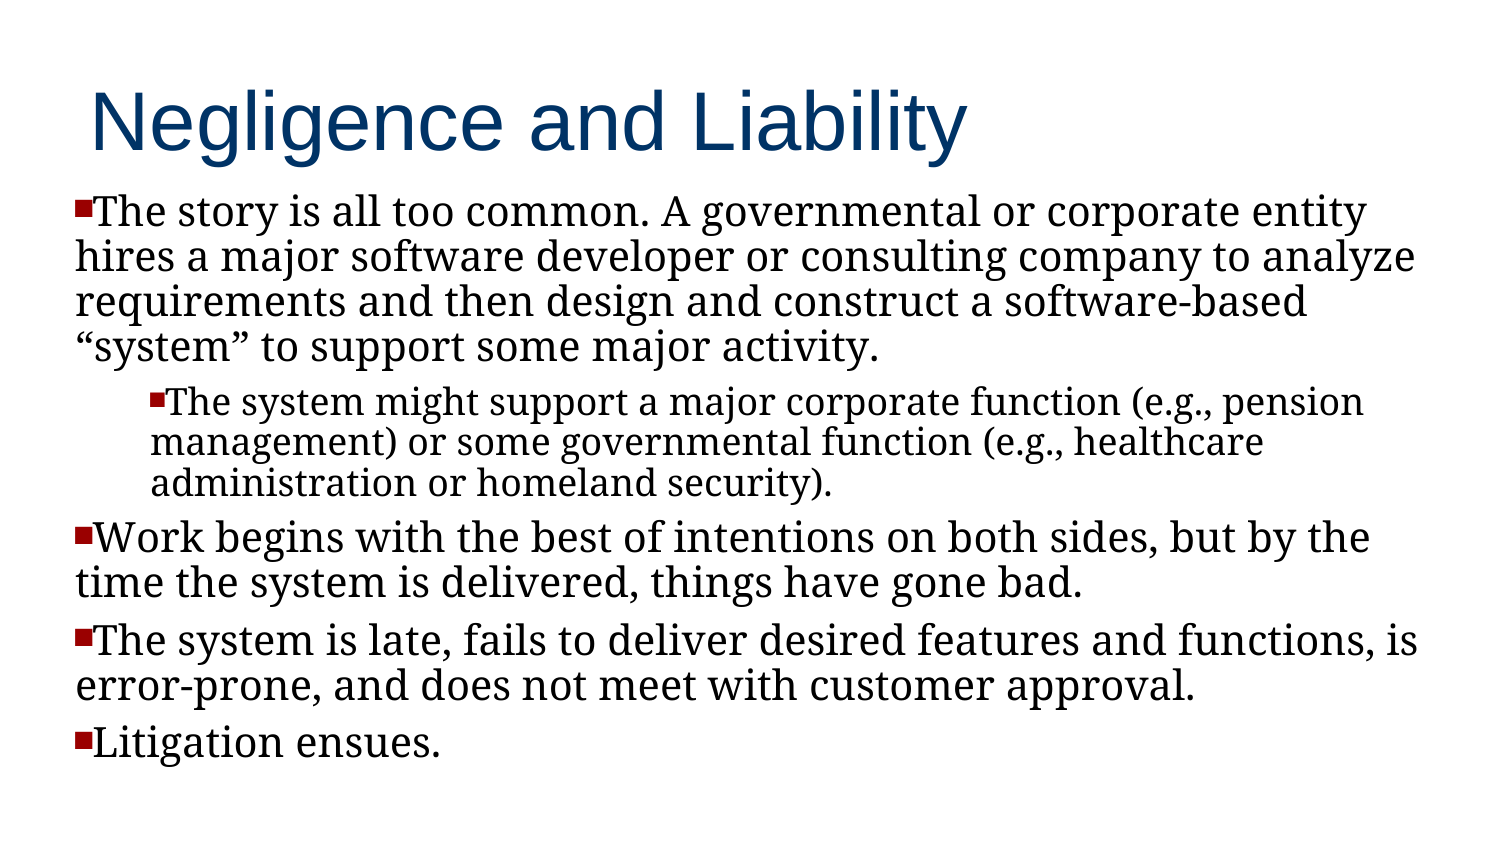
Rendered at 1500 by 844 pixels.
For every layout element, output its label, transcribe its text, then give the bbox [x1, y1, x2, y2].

title Negligence and Liability [75, 33, 1425, 153]
subtitle The story is all too common. A governmental or corporate entity hires a major software developer or consulting company to analyze requirements and then design and construct a software-based “system” to support some major activity. The system might support a major corporate function (e.g., pension management) or some governmental function (e.g., healthcare administration or homeland security). Work begins with the best of intentions on both sides, but by the time the system is delivered, things have gone bad. The system is late, fails to deliver desired features and functions, is error-prone, and does not meet with customer approval. Litigation ensues. [75, 153, 1425, 804]
